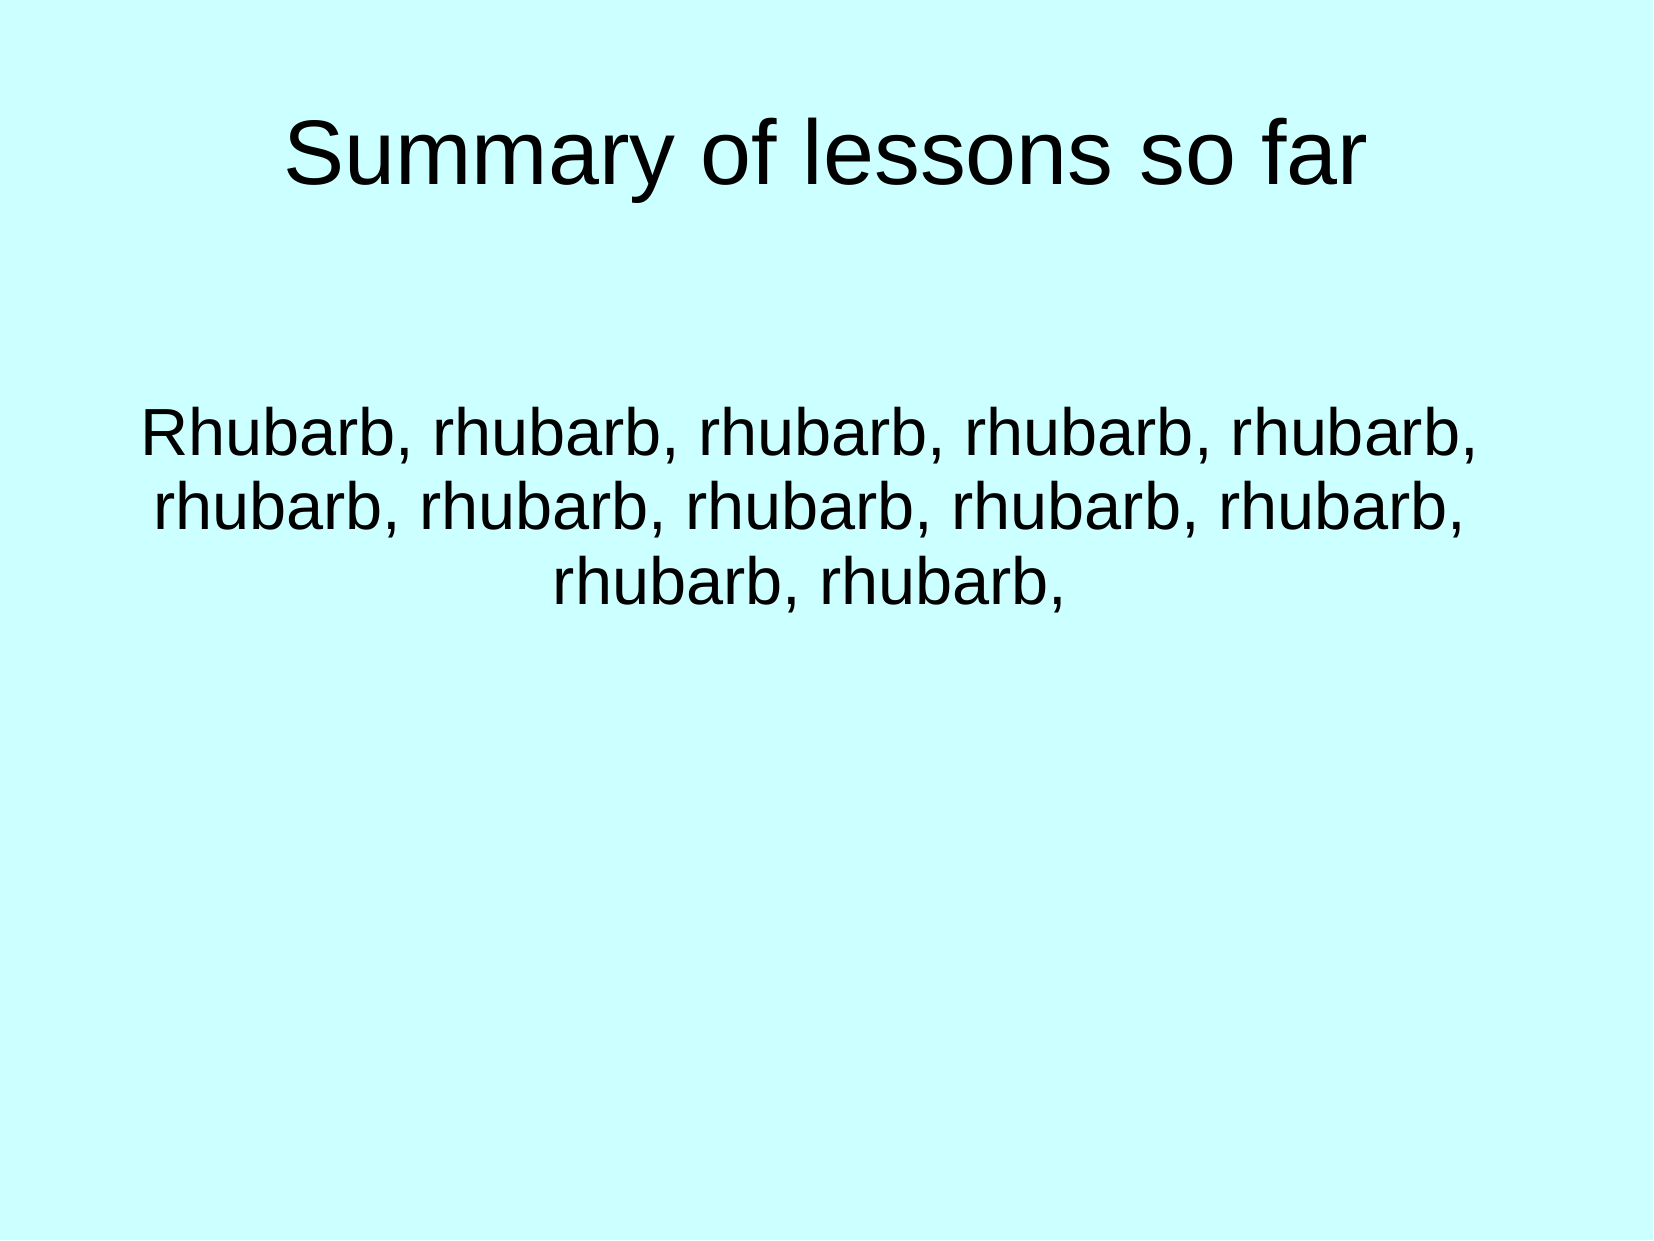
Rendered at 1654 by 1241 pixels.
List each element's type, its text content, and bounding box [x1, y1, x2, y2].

list Rhubarb, rhubarb, rhubarb, rhubarb, rhubarb, rhubarb, rhubarb, rhubarb, rhubarb, rhubarb, rhubarb, rhubarb, [82, 290, 1538, 1010]
title Summary of lessons so far [82, 49, 1571, 257]
